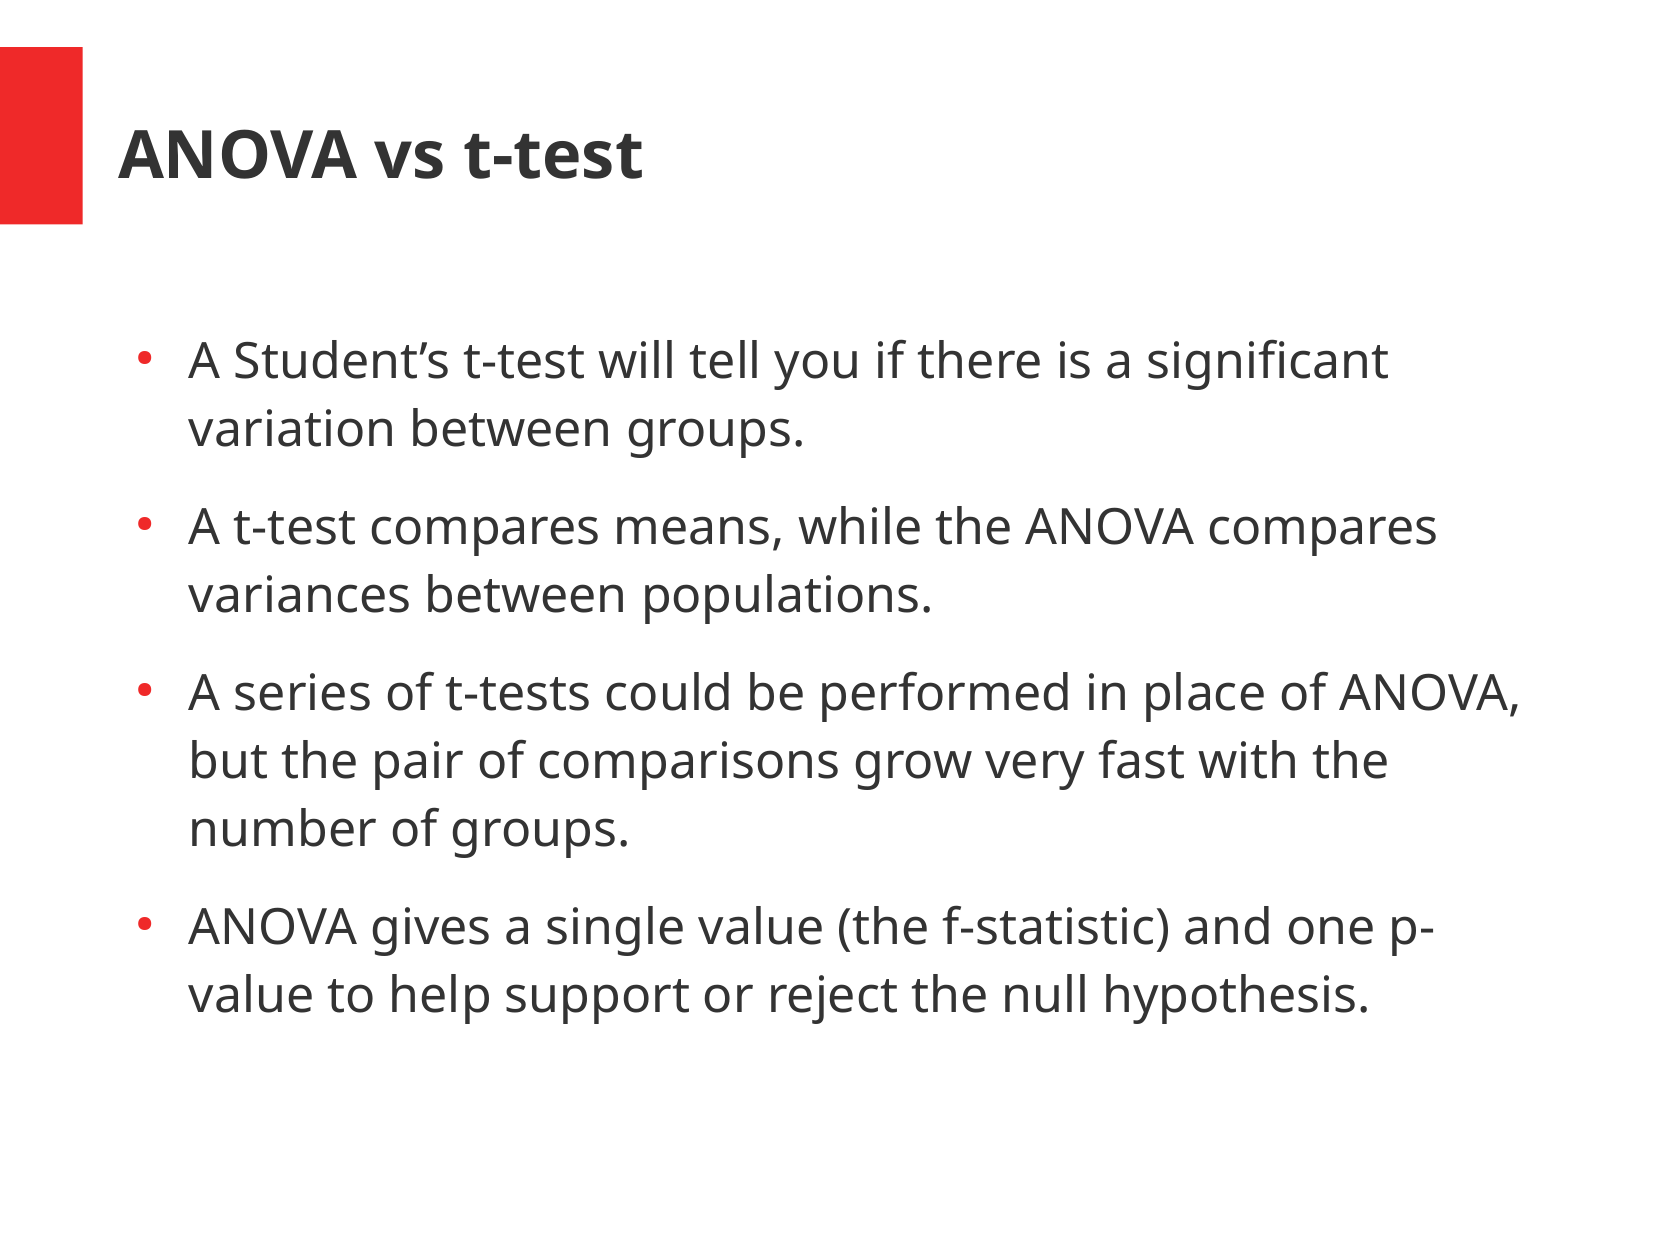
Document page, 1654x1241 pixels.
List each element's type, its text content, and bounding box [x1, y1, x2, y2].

list A Student’s t-test will tell you if there is a significant variation between groups. A t-test compares means, while the ANOVA compares variances between populations. A series of t-tests could be performed in place of ANOVA, but the pair of comparisons grow very fast with the number of groups. ANOVA gives a single value (the f-statistic) and one p-value to help support or reject the null hypothesis. [118, 324, 1536, 1074]
title ANOVA vs t-test [118, 49, 1571, 257]
